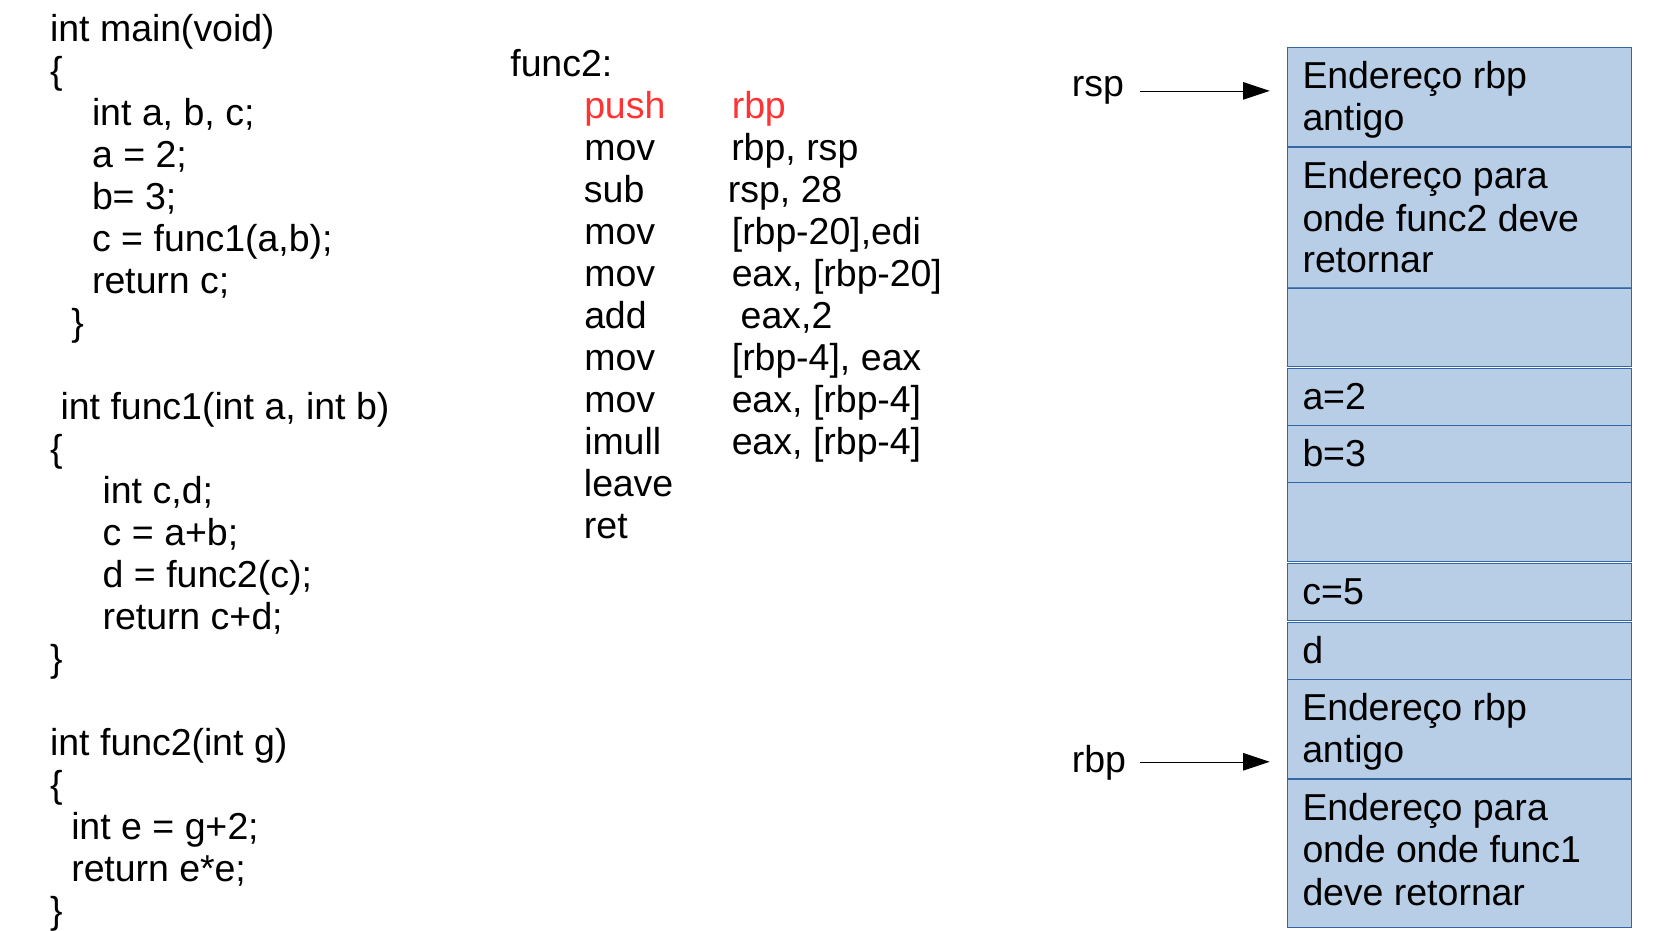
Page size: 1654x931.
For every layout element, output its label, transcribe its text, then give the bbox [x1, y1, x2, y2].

text_box [1287, 289, 1632, 367]
text_box Endereço para onde onde func1 deve retornar [1287, 779, 1632, 928]
text_box rsp [1057, 55, 1139, 113]
text_box [1287, 483, 1632, 562]
text_box Endereço rbp antigo [1287, 680, 1632, 779]
text_box Endereço rbp antigo [1287, 47, 1632, 147]
text_box rbp [1057, 731, 1141, 789]
text_box a=2 [1287, 368, 1632, 426]
text_box c=5 [1287, 563, 1632, 621]
text_box func2: push rbp mov rbp, rsp sub rsp, 28 mov [rbp-20],edi mov eax, [rbp-20] add eax,2 mov [rbp-4], eax mov eax, [rbp-4] imull eax, [rbp-4] leave ret [495, 35, 1028, 807]
text_box int main(void) { int a, b, c; a = 2; b= 3; c = func1(a,b); return c; } int func1(int a, int b) { int c,d; c = a+b; d = func2(c); return c+d; } int func2(int g) { int e = g+2; return e*e; } [35, 0, 449, 931]
text_box d [1287, 622, 1632, 680]
text_box b=3 [1287, 426, 1632, 483]
text_box Endereço para onde func2 deve retornar [1287, 147, 1632, 289]
